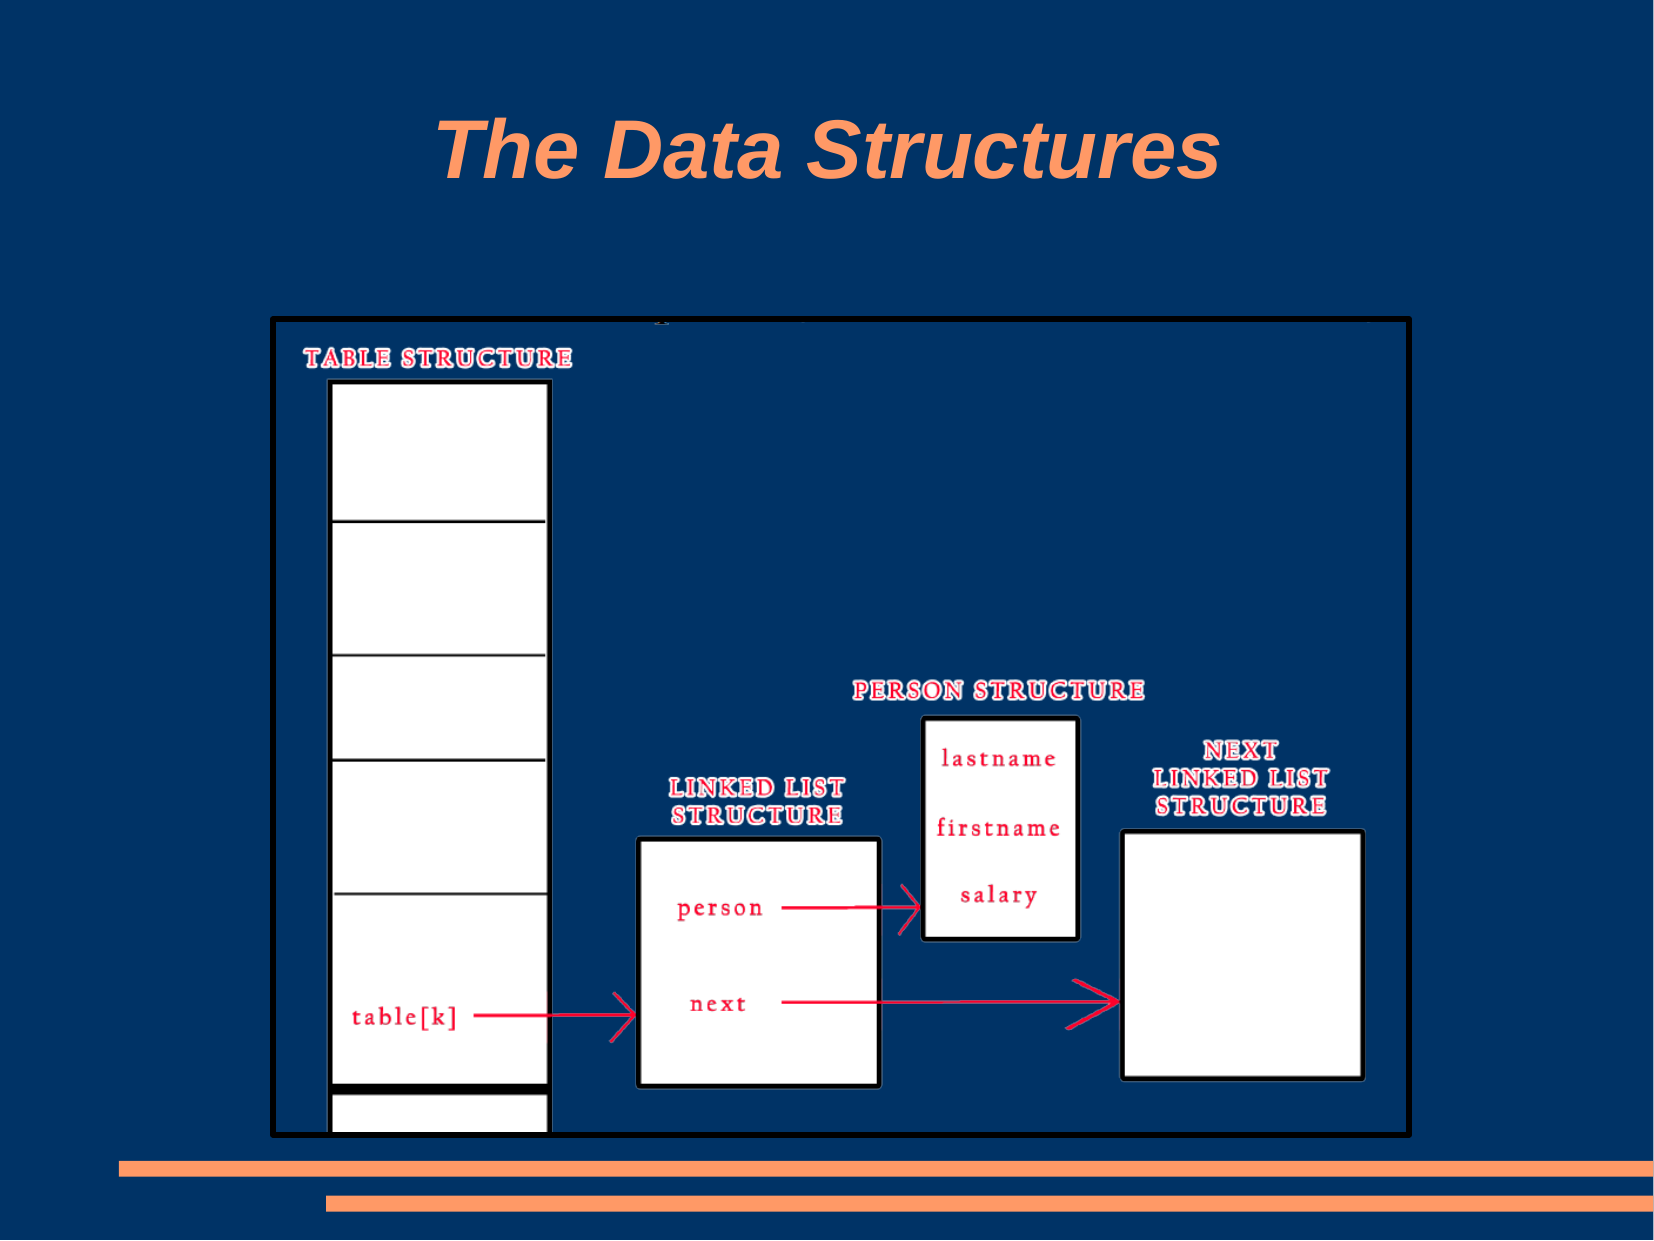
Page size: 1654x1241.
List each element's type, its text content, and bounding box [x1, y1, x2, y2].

title The Data Structures [121, 46, 1534, 254]
picture [275, 322, 1407, 1132]
